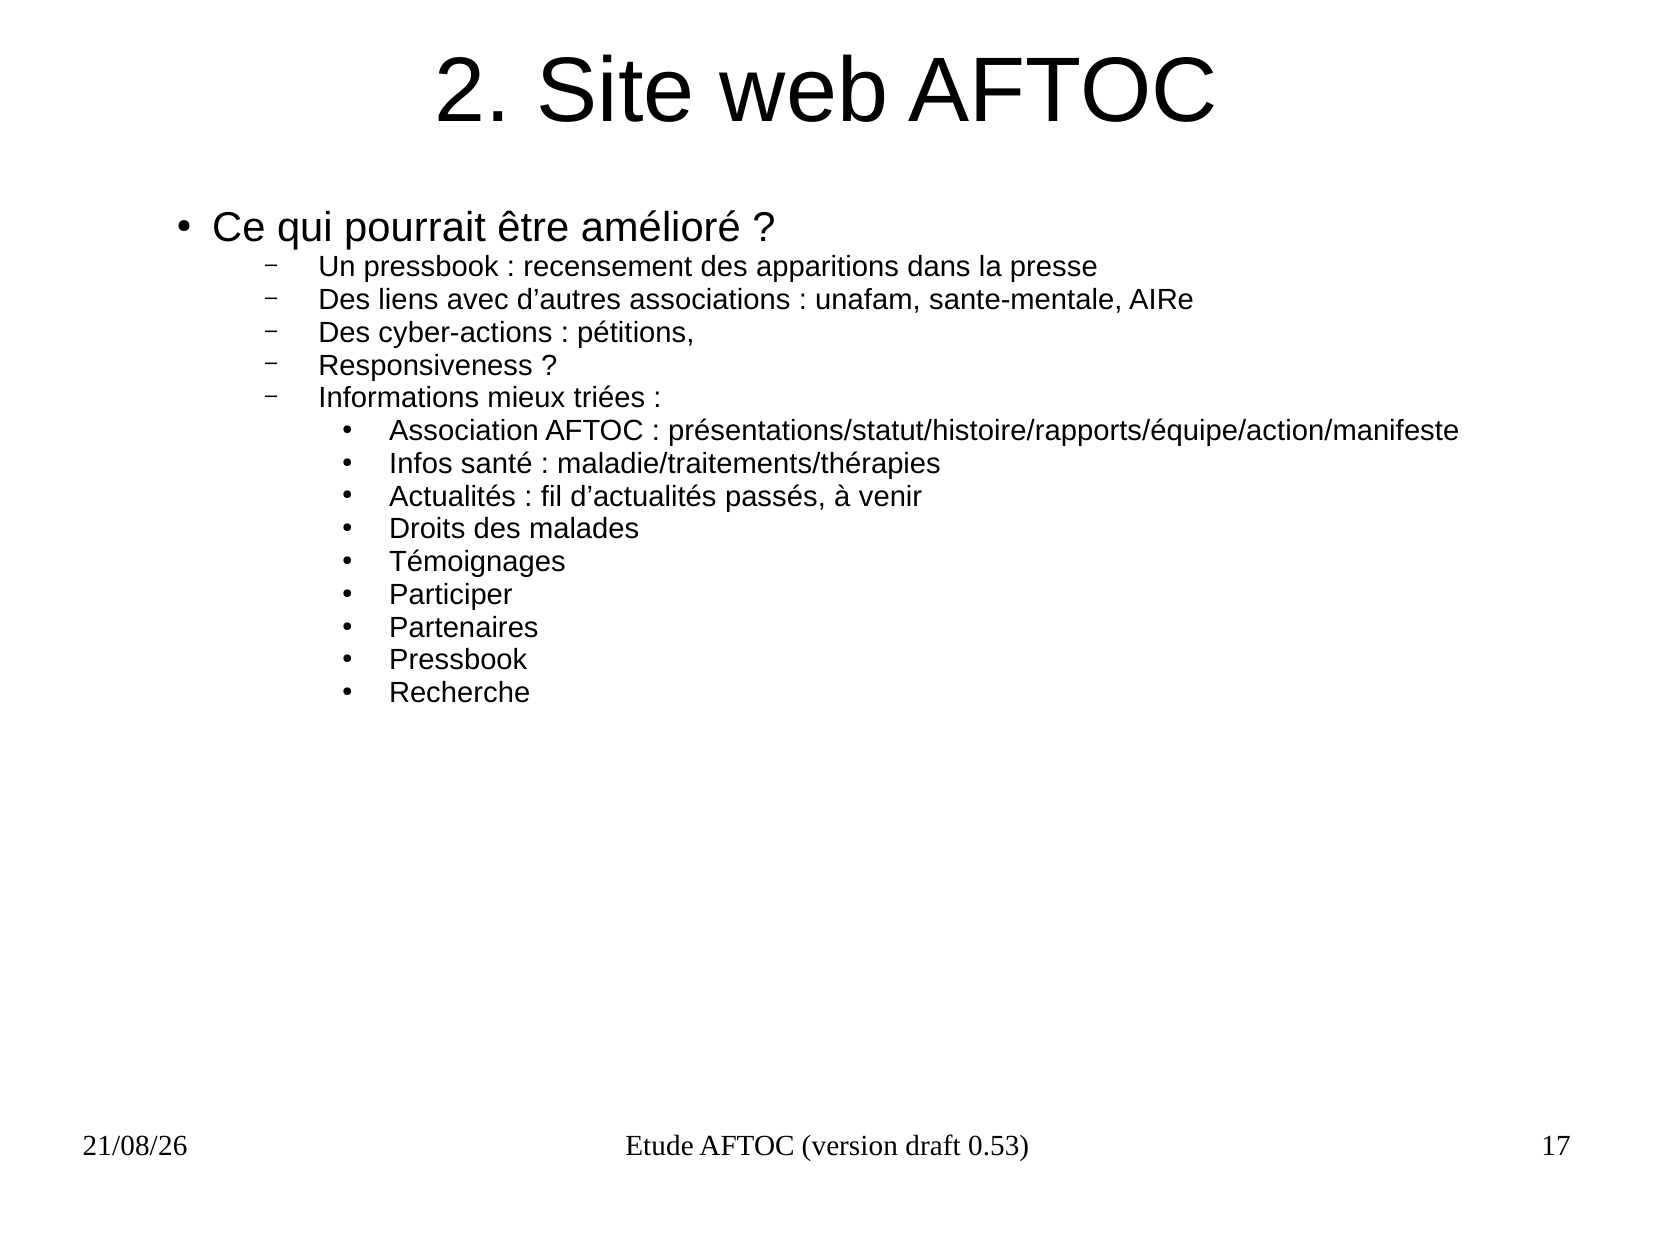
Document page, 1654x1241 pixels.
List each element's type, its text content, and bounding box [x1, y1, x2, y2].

text_box Ce qui pourrait être amélioré ? Un pressbook : recensement des apparitions dans la presse Des liens avec d’autres associations : unafam, sante-mentale, AIRe Des cyber-actions : pétitions, Responsiveness ? Informations mieux triées : Association AFTOC : présentations/statut/histoire/rapports/équipe/action/manifeste Infos santé : maladie/traitements/thérapies Actualités : fil d’actualités passés, à venir Droits des malades Témoignages Participer Partenaires Pressbook Recherche [161, 196, 1477, 995]
title 2. Site web AFTOC [82, 38, 1571, 141]
